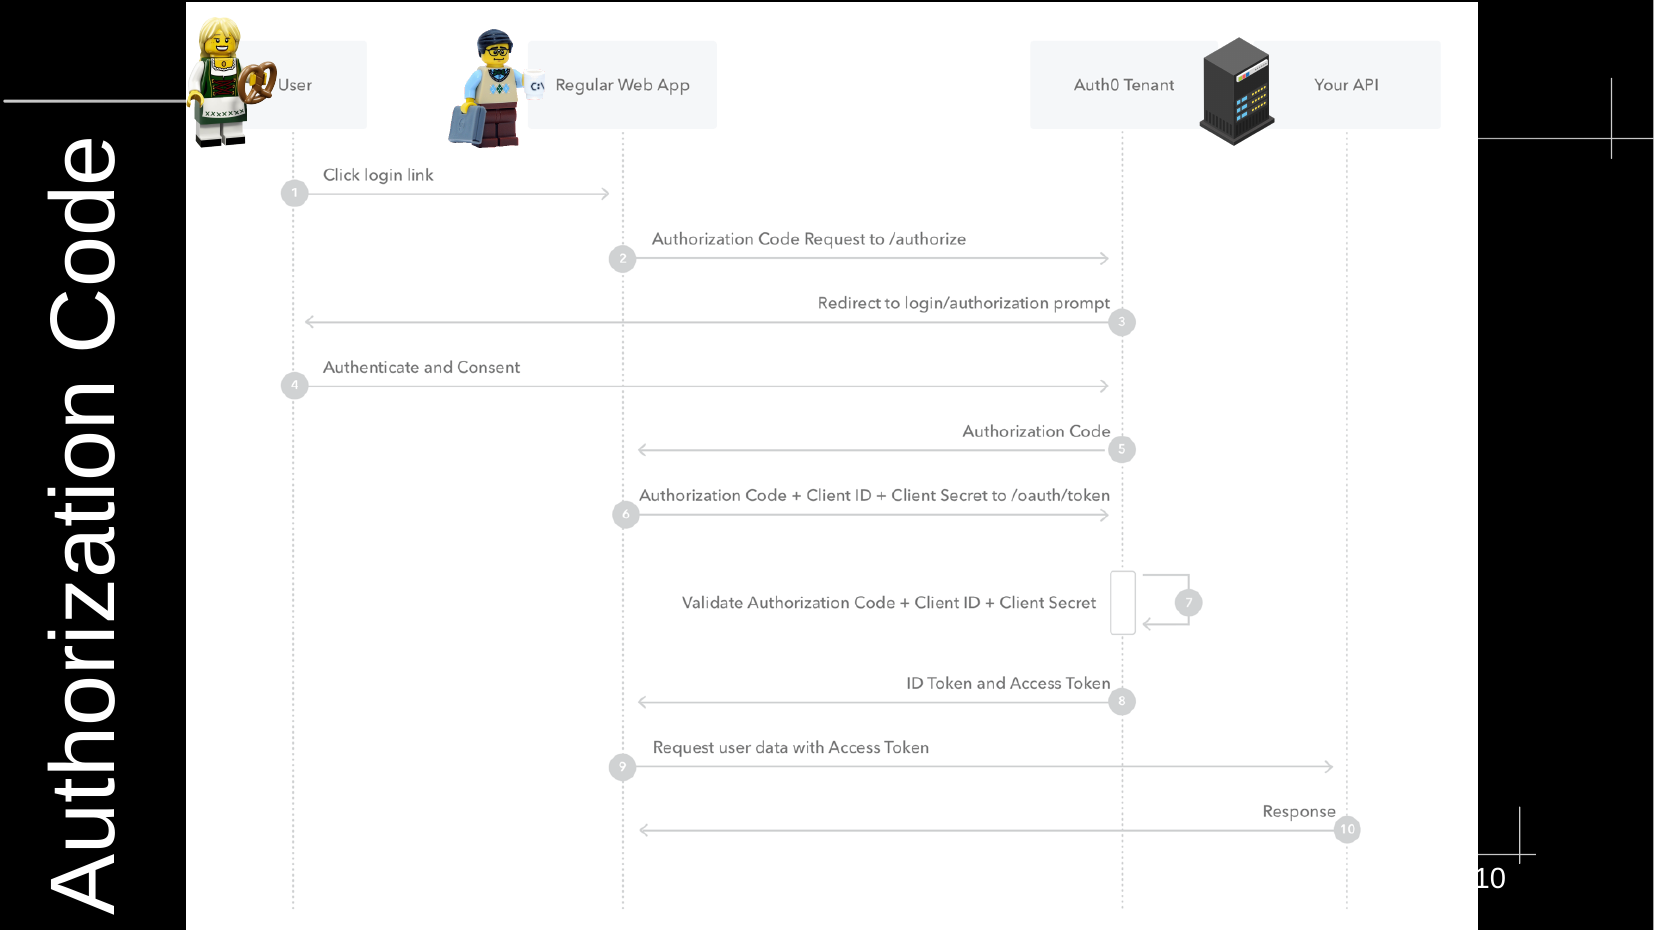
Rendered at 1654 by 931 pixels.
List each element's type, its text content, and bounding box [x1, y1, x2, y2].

title Authorization Code [29, 0, 136, 916]
picture [186, 2, 1478, 931]
